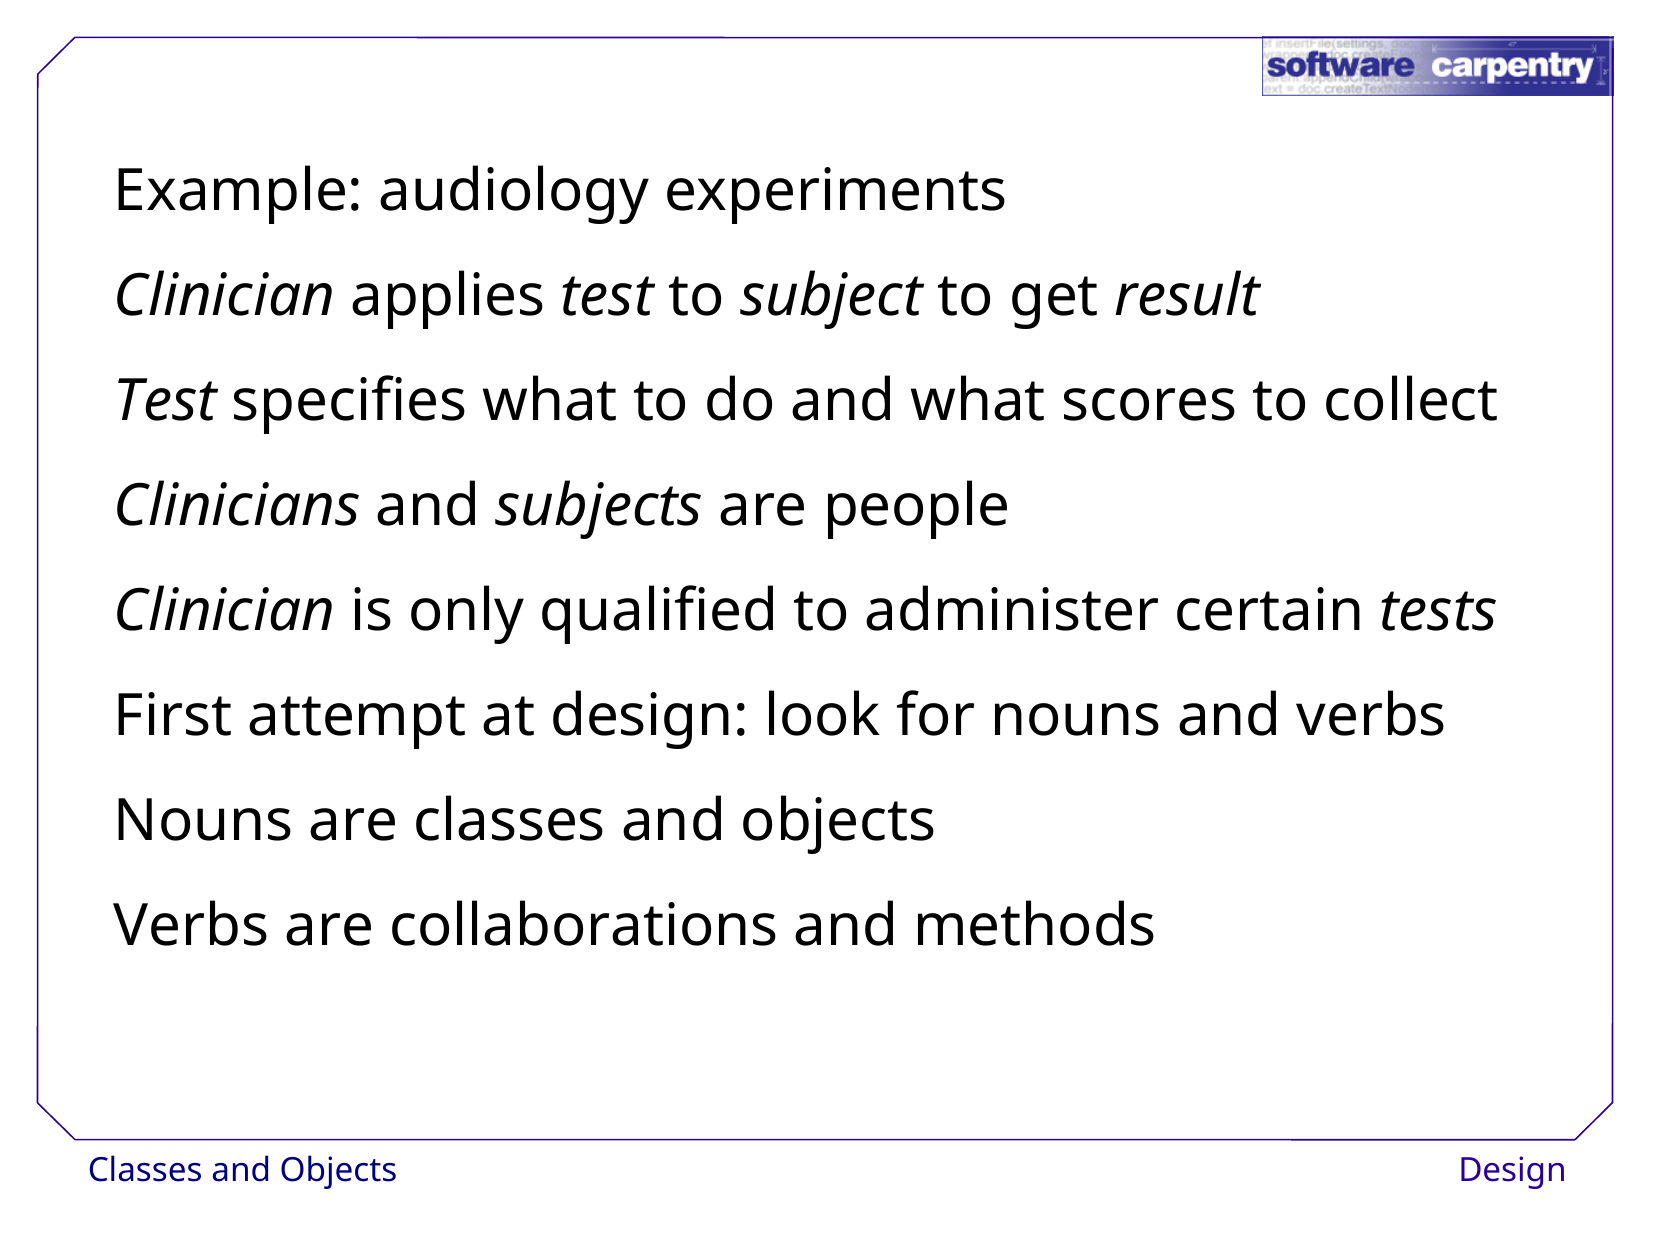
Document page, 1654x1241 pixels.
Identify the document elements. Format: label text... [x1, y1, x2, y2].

picture [1262, 36, 1614, 96]
text_box Example: audiology experiments Clinician applies test to subject to get result Test specifies what to do and what scores to collect Clinicians and subjects are people Clinician is only qualified to administer certain tests First attempt at design: look for nouns and verbs Nouns are classes and objects Verbs are collaborations and methods [99, 109, 1517, 965]
